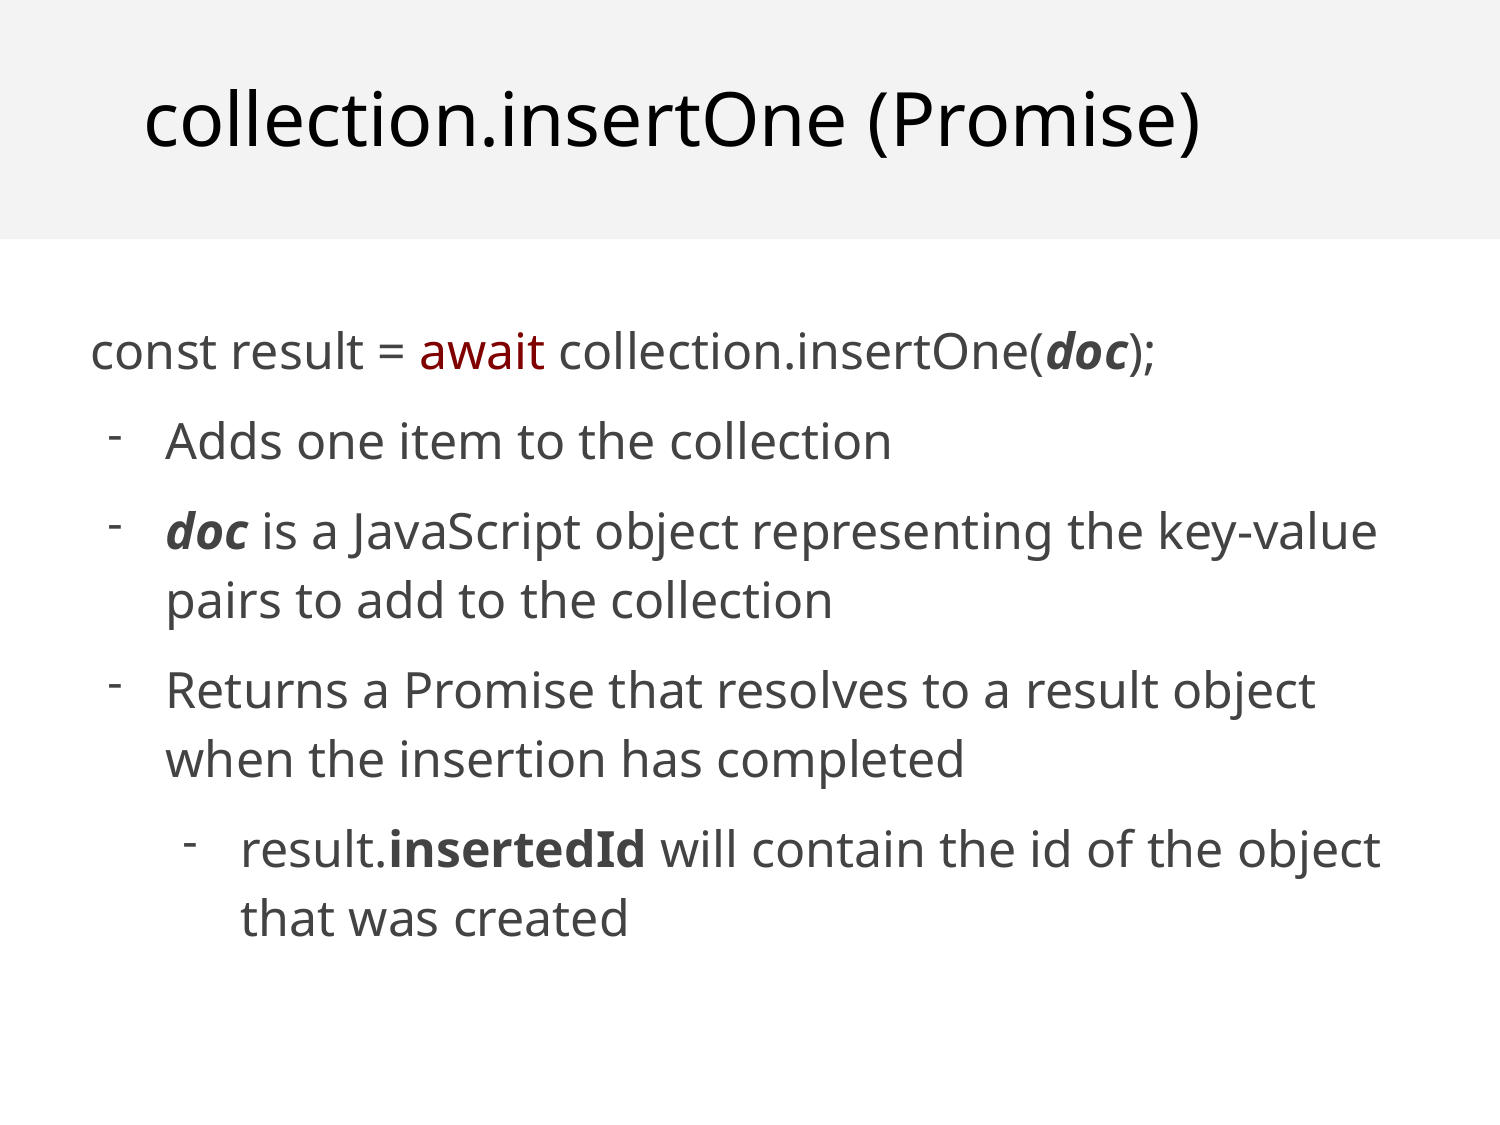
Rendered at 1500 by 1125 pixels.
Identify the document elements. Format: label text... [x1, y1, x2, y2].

list const result = await collection.insertOne(doc); Adds one item to the collection doc is a JavaScript object representing the key-value pairs to add to the collection Returns a Promise that resolves to a result object when the insertion has completed result.insertedId will contain the id of the object that was created [75, 295, 1425, 885]
title collection.insertOne (Promise) [128, 56, 1372, 183]
